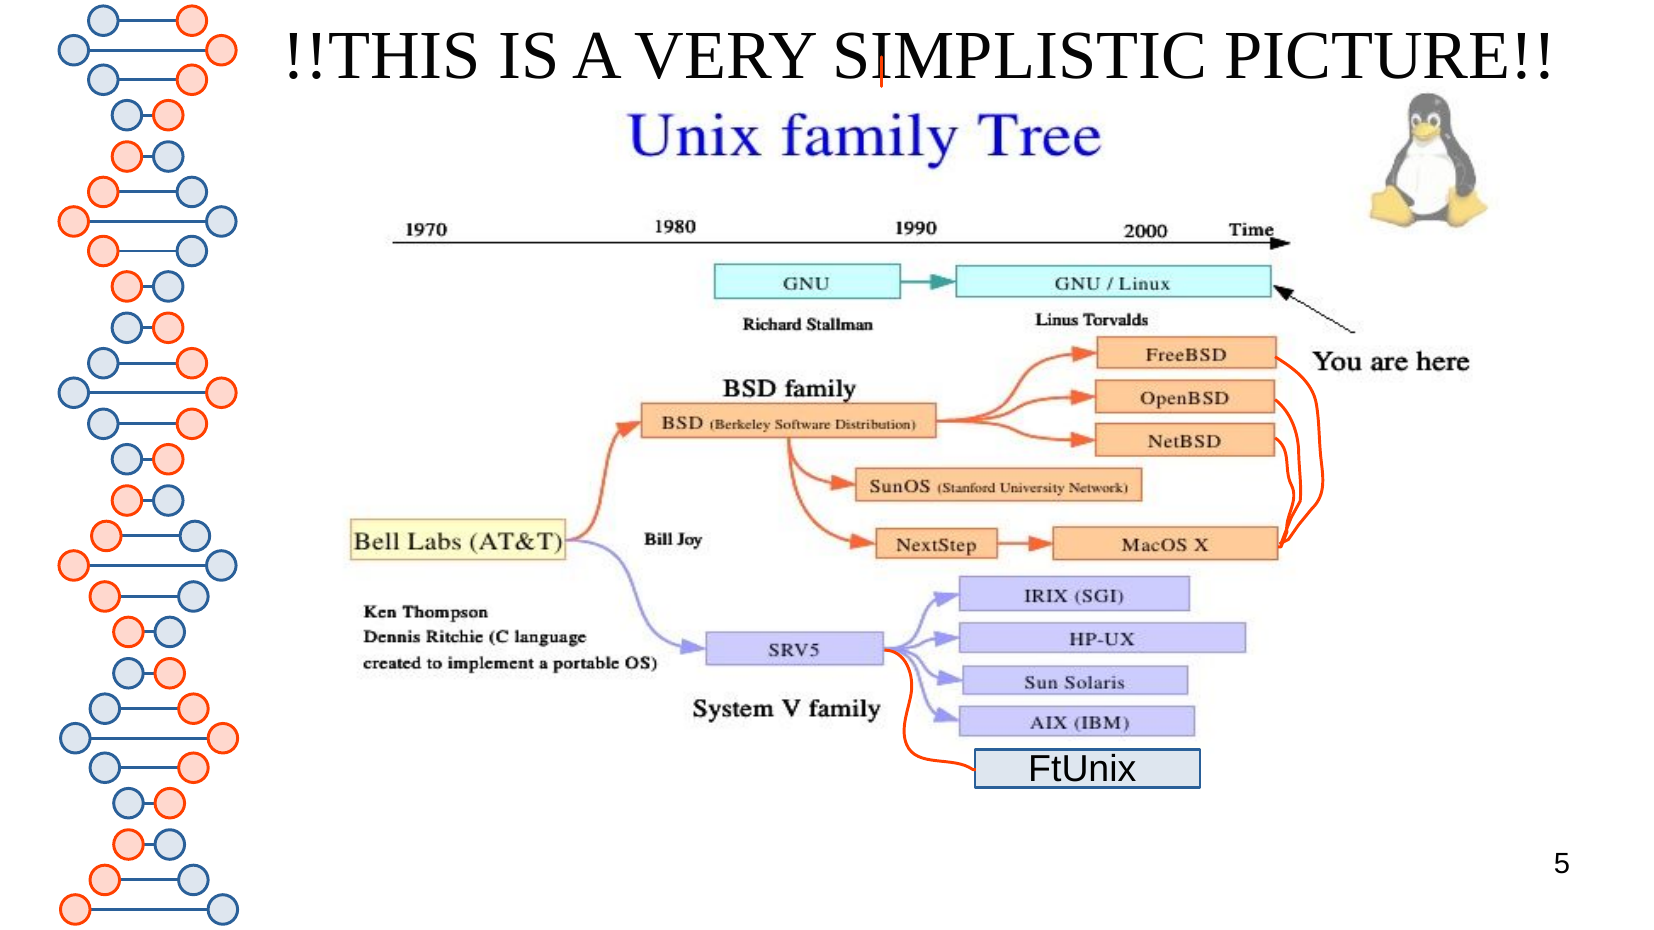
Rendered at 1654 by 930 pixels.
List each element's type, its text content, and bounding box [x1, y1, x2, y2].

title !!THIS IS A VERY SIMPLISTIC PICTURE!! [265, 17, 1575, 94]
text_box [263, 37, 1501, 930]
text_box FtUnix [975, 749, 1201, 788]
